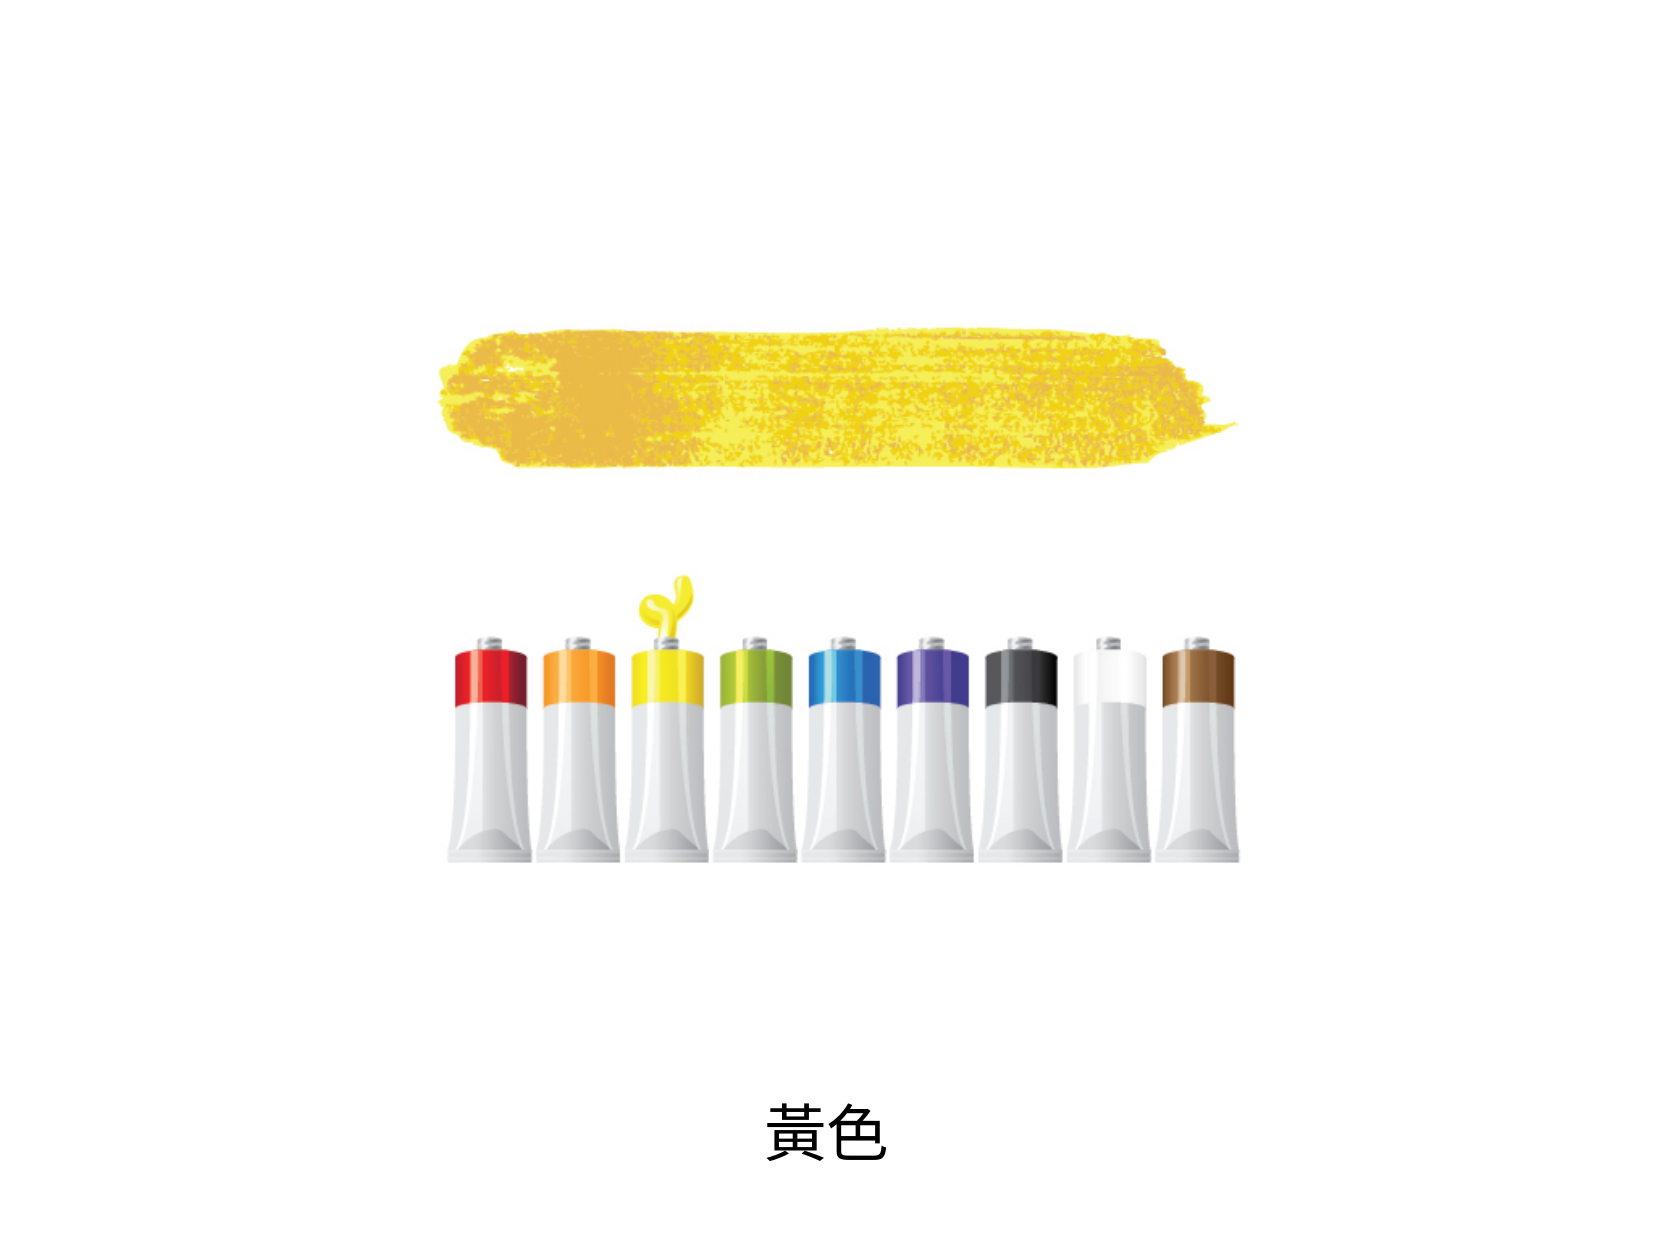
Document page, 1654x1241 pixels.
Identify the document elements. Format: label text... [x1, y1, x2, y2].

title 黃色 [82, 1025, 1571, 1233]
picture [0, 0, 1654, 1241]
